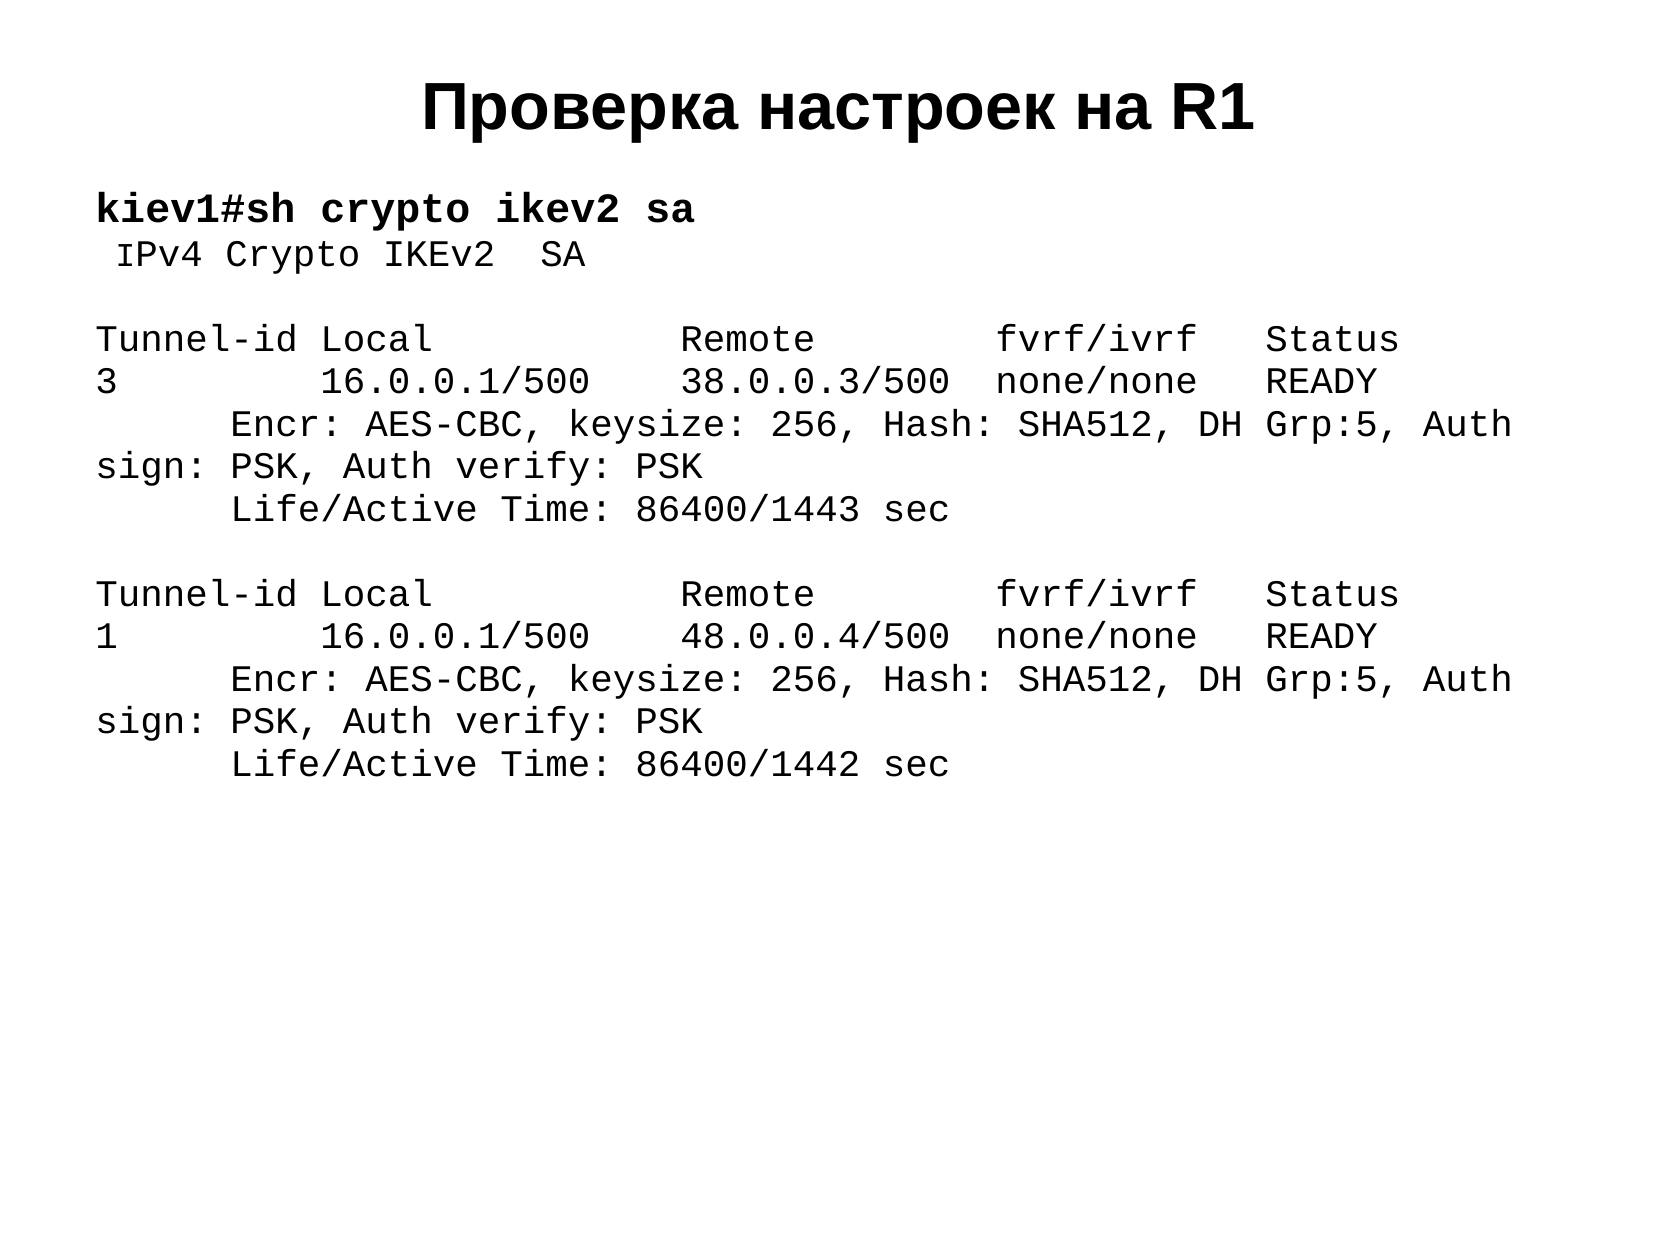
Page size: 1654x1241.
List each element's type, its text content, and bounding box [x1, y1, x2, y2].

list kiev1#sh crypto ikev2 sa IPv4 Crypto IKEv2 SA Tunnel-id Local Remote fvrf/ivrf Status 3 16.0.0.1/500 38.0.0.3/500 none/none READY Encr: AES-CBC, keysize: 256, Hash: SHA512, DH Grp:5, Auth sign: PSK, Auth verify: PSK Life/Active Time: 86400/1443 sec Tunnel-id Local Remote fvrf/ivrf Status 1 16.0.0.1/500 48.0.0.4/500 none/none READY Encr: AES-CBC, keysize: 256, Hash: SHA512, DH Grp:5, Auth sign: PSK, Auth verify: PSK Life/Active Time: 86400/1442 sec [95, 187, 1538, 1208]
text_box Проверка настроек на R1 [64, 37, 1613, 151]
